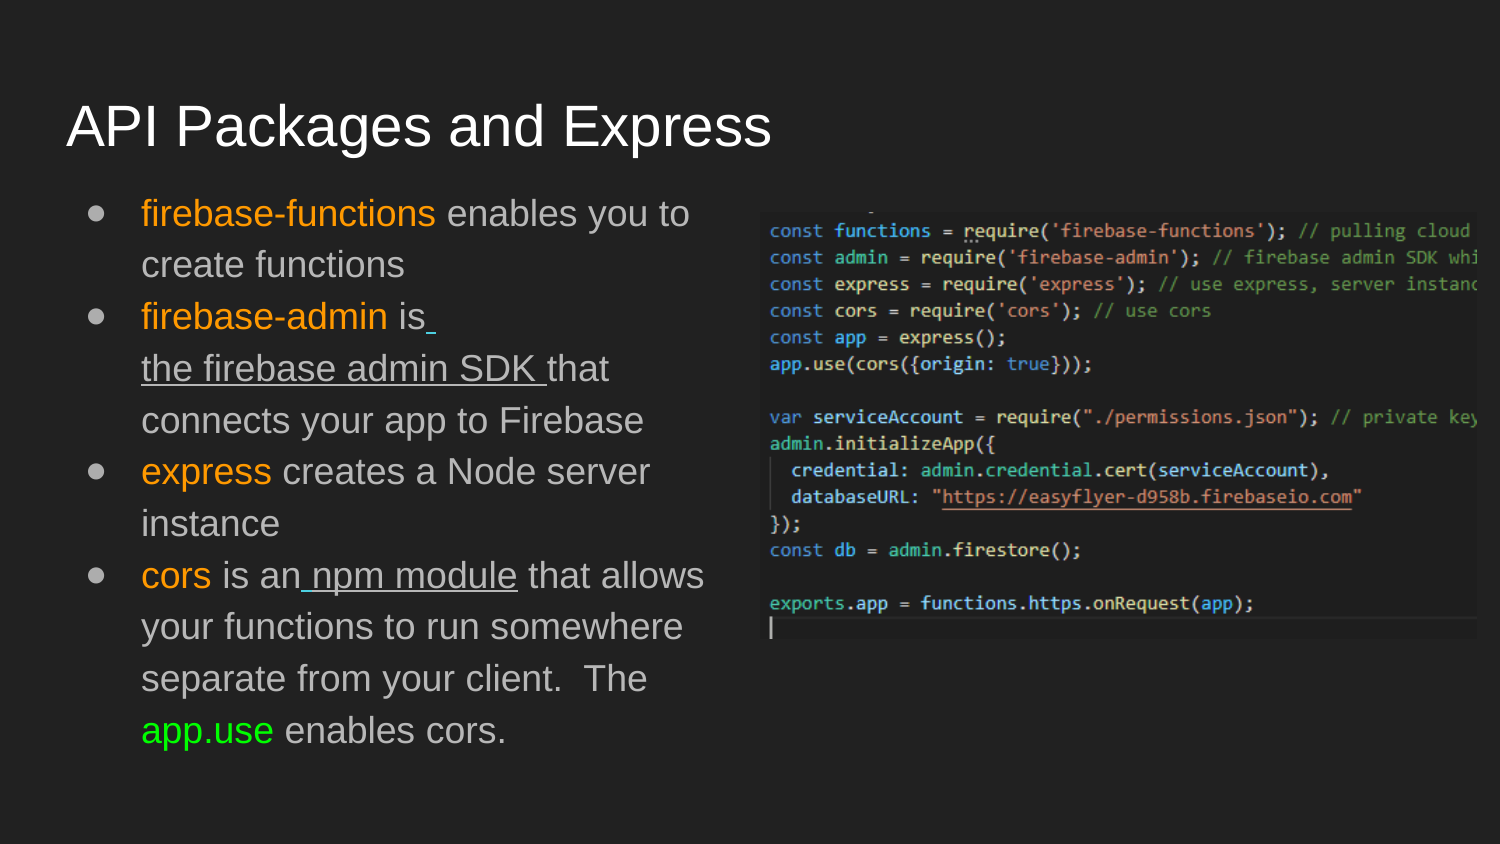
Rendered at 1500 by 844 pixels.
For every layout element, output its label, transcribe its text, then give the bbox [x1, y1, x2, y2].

picture [760, 212, 1477, 639]
list firebase-functions enables you to create functions firebase-admin is the firebase admin SDK that connects your app to Firebase express creates a Node server instance cors is an npm module that allows your functions to run somewhere separate from your client. The app.use enables cors. [51, 166, 746, 750]
title API Packages and Express [51, 72, 1449, 167]
